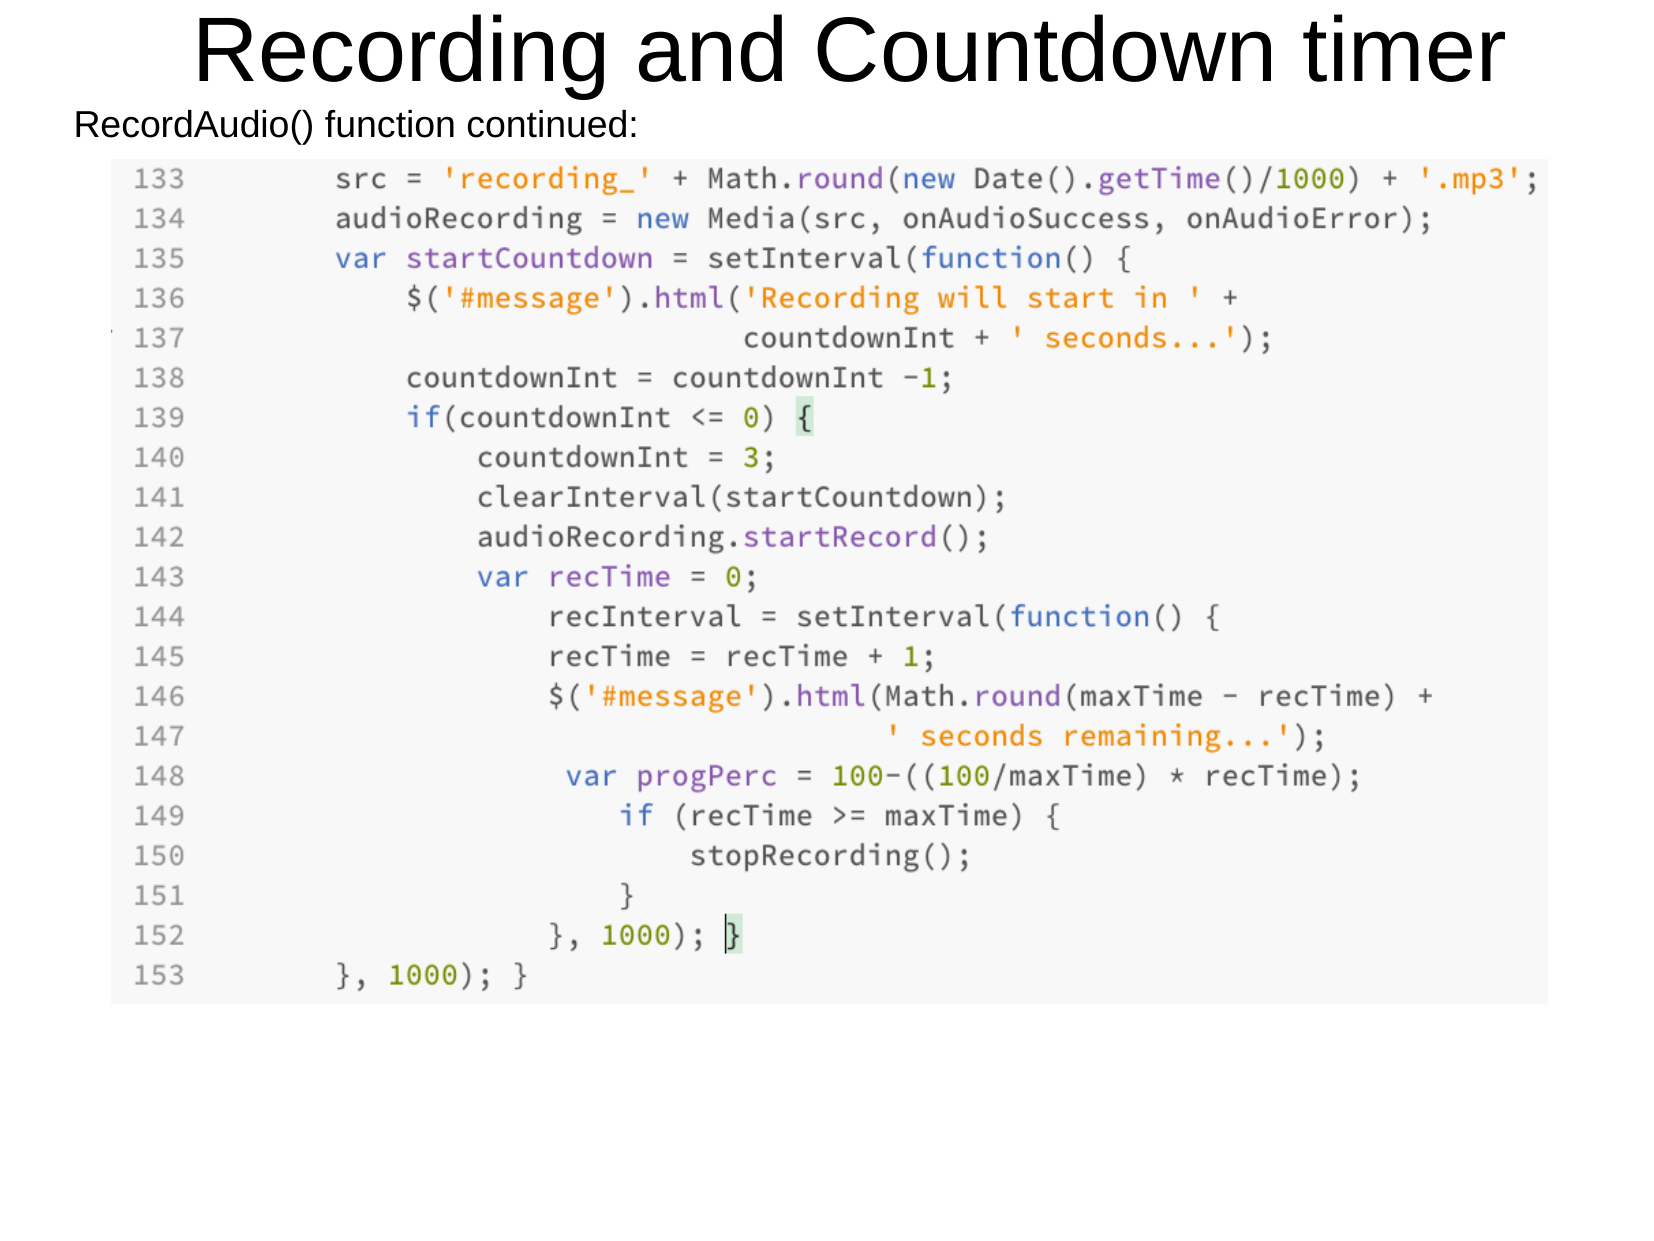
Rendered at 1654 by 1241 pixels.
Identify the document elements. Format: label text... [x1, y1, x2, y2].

picture [111, 159, 1548, 1004]
text_box RecordAudio() function continued: [58, 95, 792, 153]
title Recording and Countdown timer [106, 0, 1595, 154]
